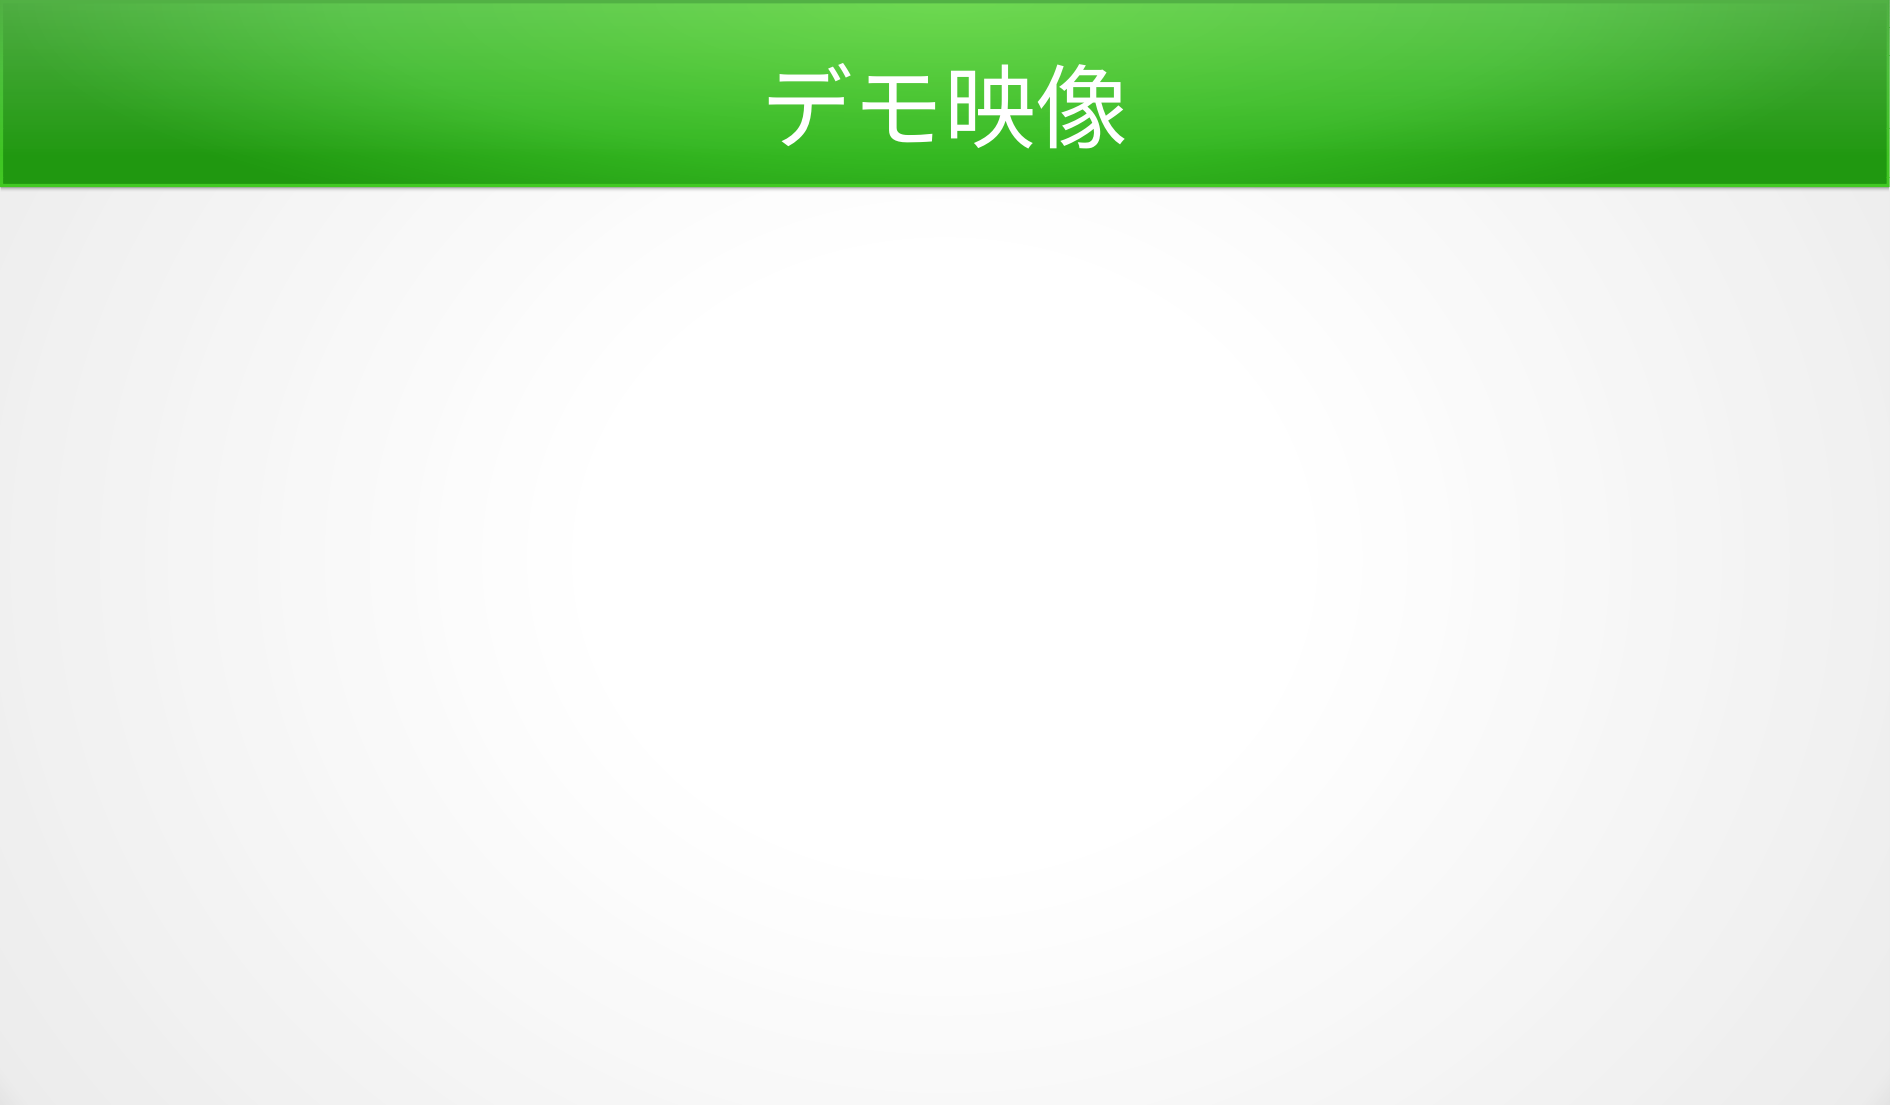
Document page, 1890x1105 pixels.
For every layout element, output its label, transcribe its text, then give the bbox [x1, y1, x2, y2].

title デモ映像 [94, 41, 1796, 162]
